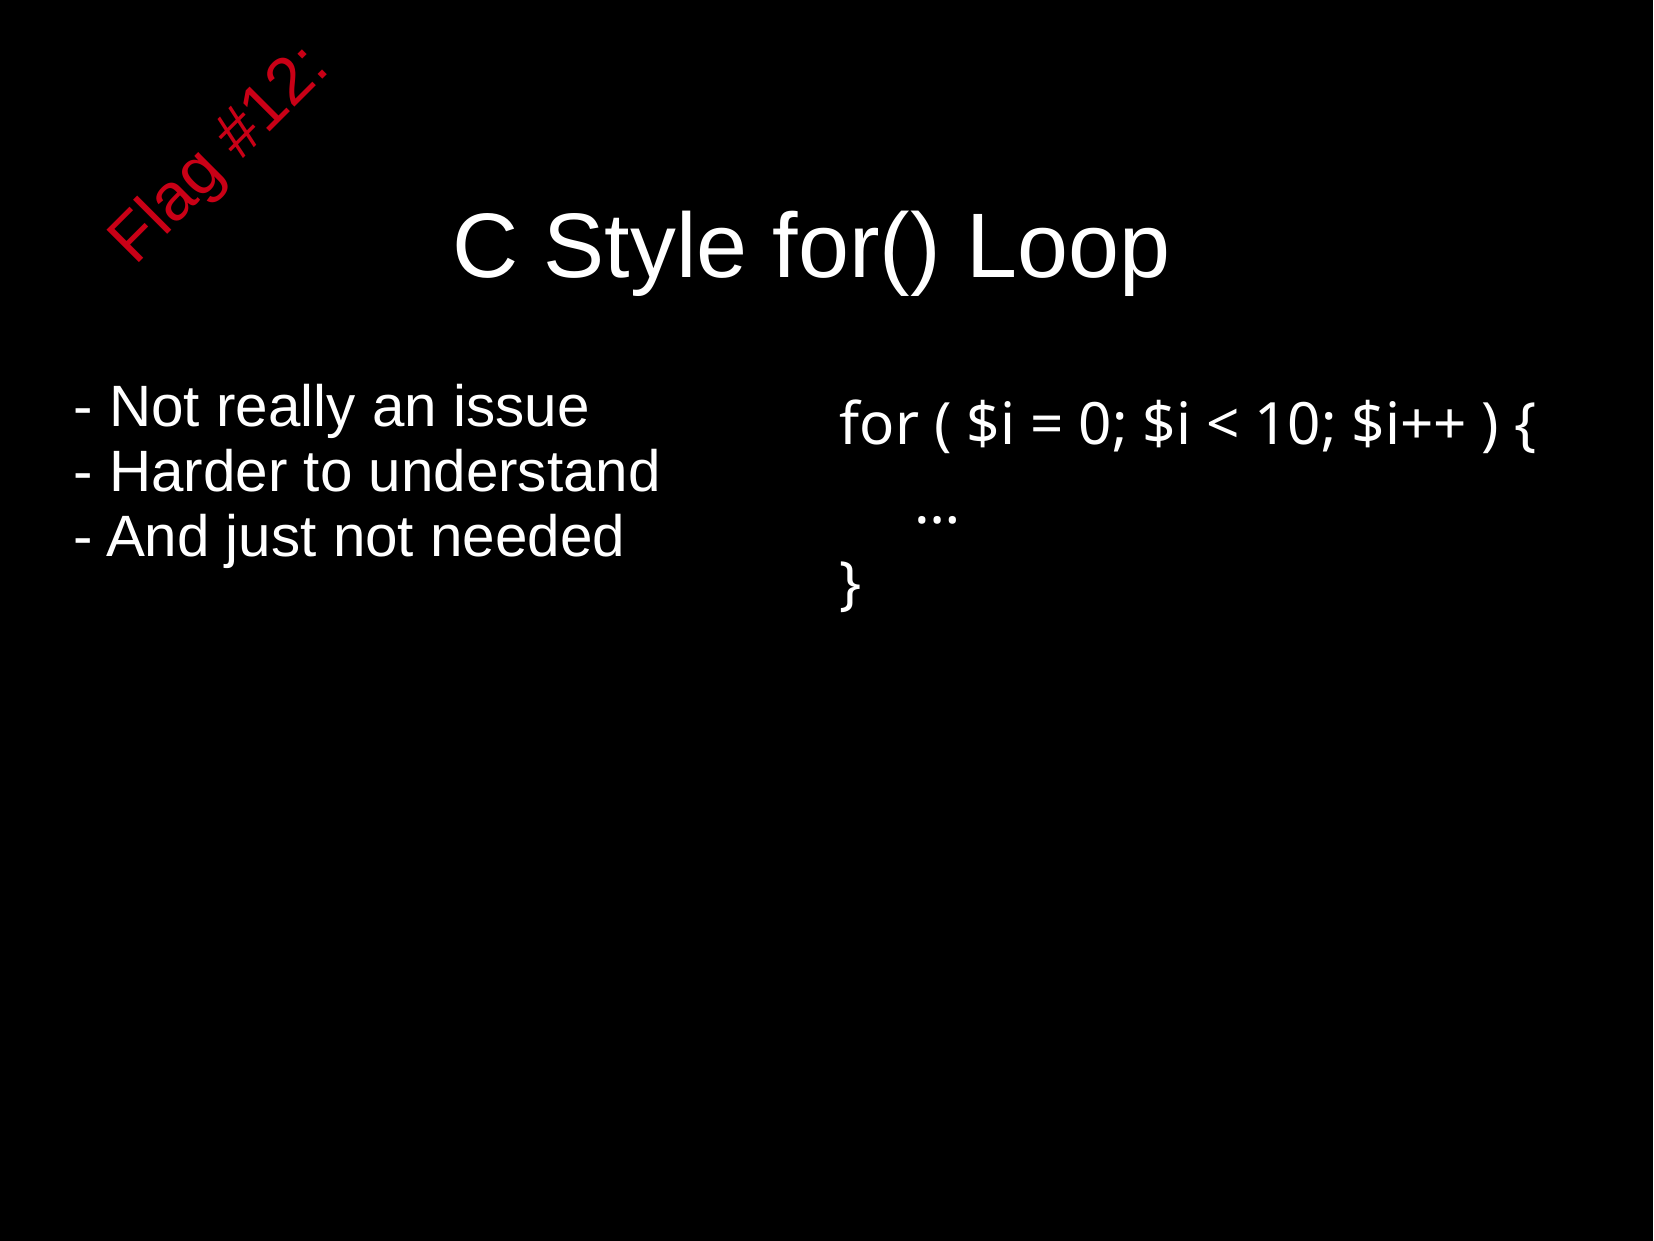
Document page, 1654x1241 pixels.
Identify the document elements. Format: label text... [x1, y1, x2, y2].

text_box Flag #12: [77, 14, 361, 298]
text_box for ( $i = 0; $i < 10; $i++ ) { … } [825, 375, 1613, 1126]
text_box - Not really an issue - Harder to understand - And just not needed [58, 366, 788, 1117]
text_box C Style for() Loop [437, 187, 1186, 317]
